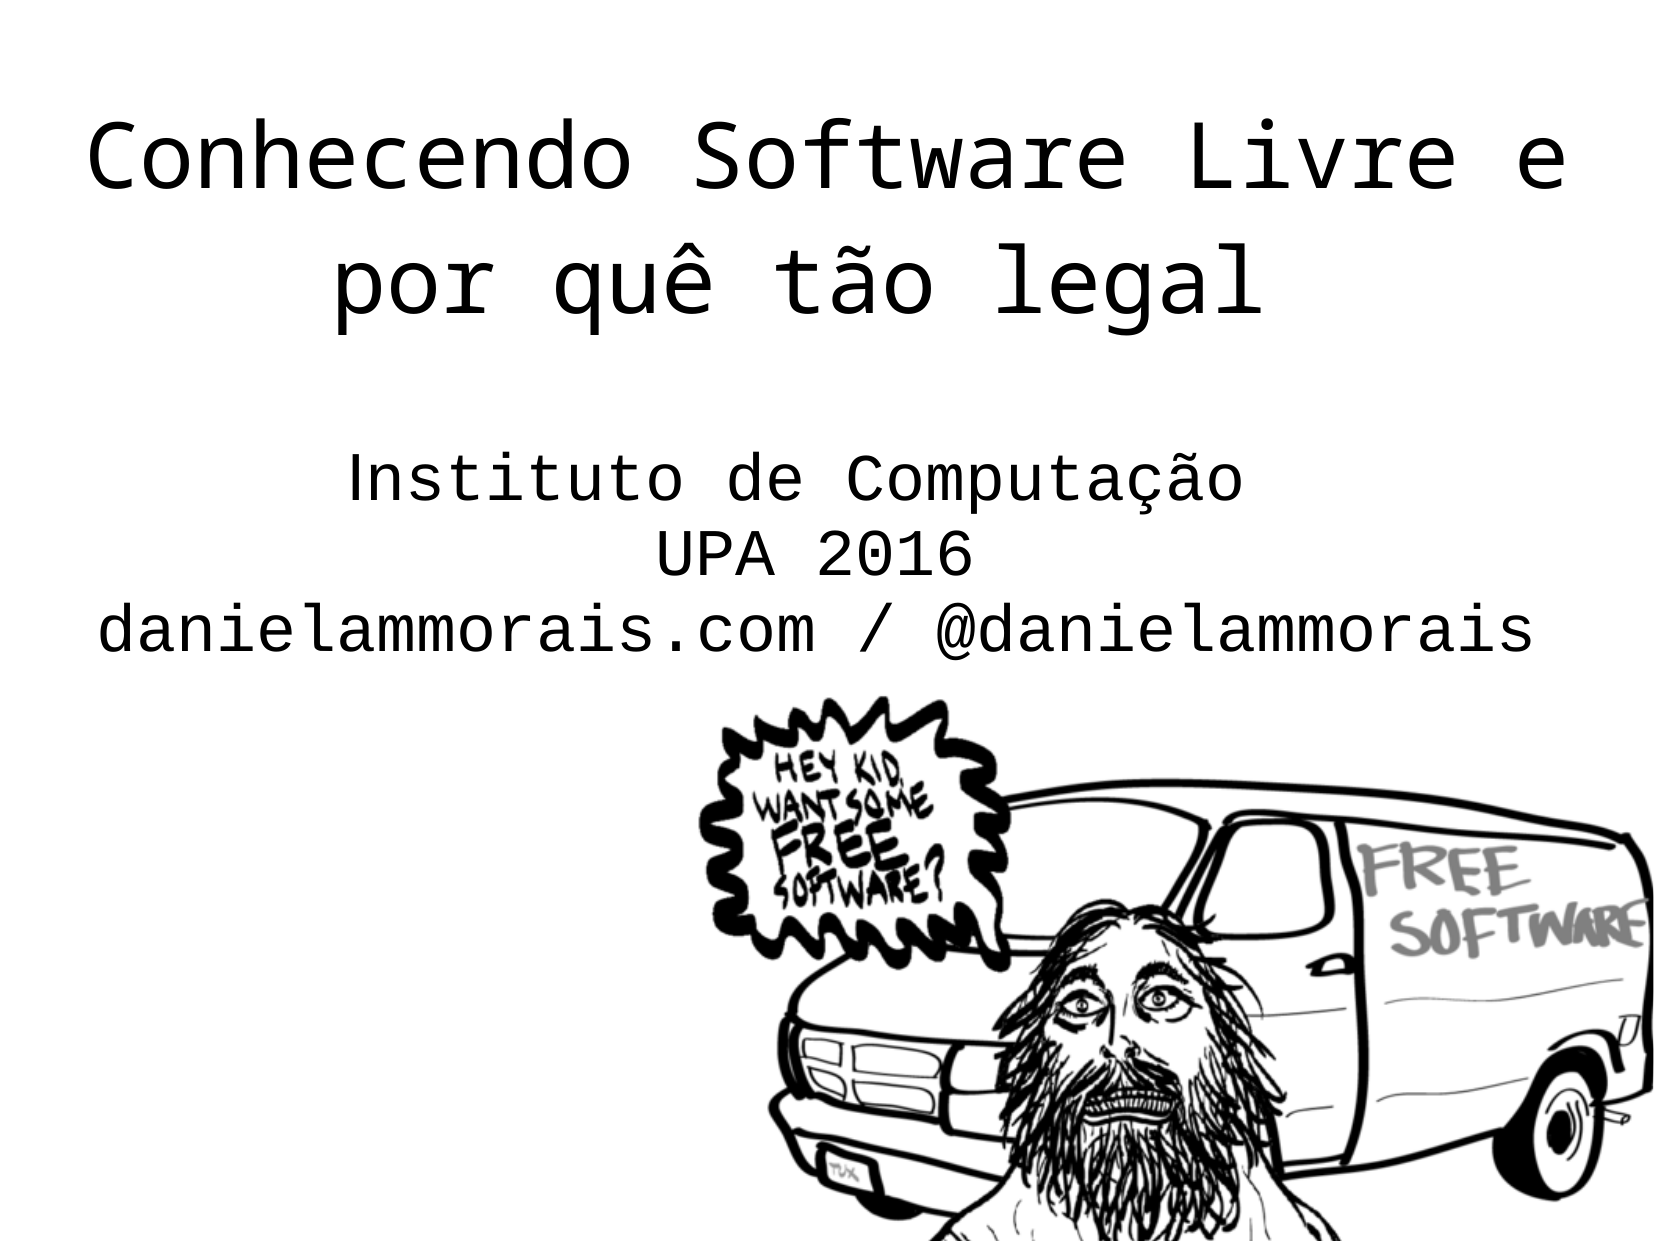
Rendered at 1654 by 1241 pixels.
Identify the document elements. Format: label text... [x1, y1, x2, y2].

subtitle Instituto de Computação UPA 2016 danielammorais.com / @danielammorais [71, 195, 1561, 916]
title Conhecendo Software Livre e por quê tão legal [82, 112, 1571, 321]
picture [652, 673, 1654, 1241]
